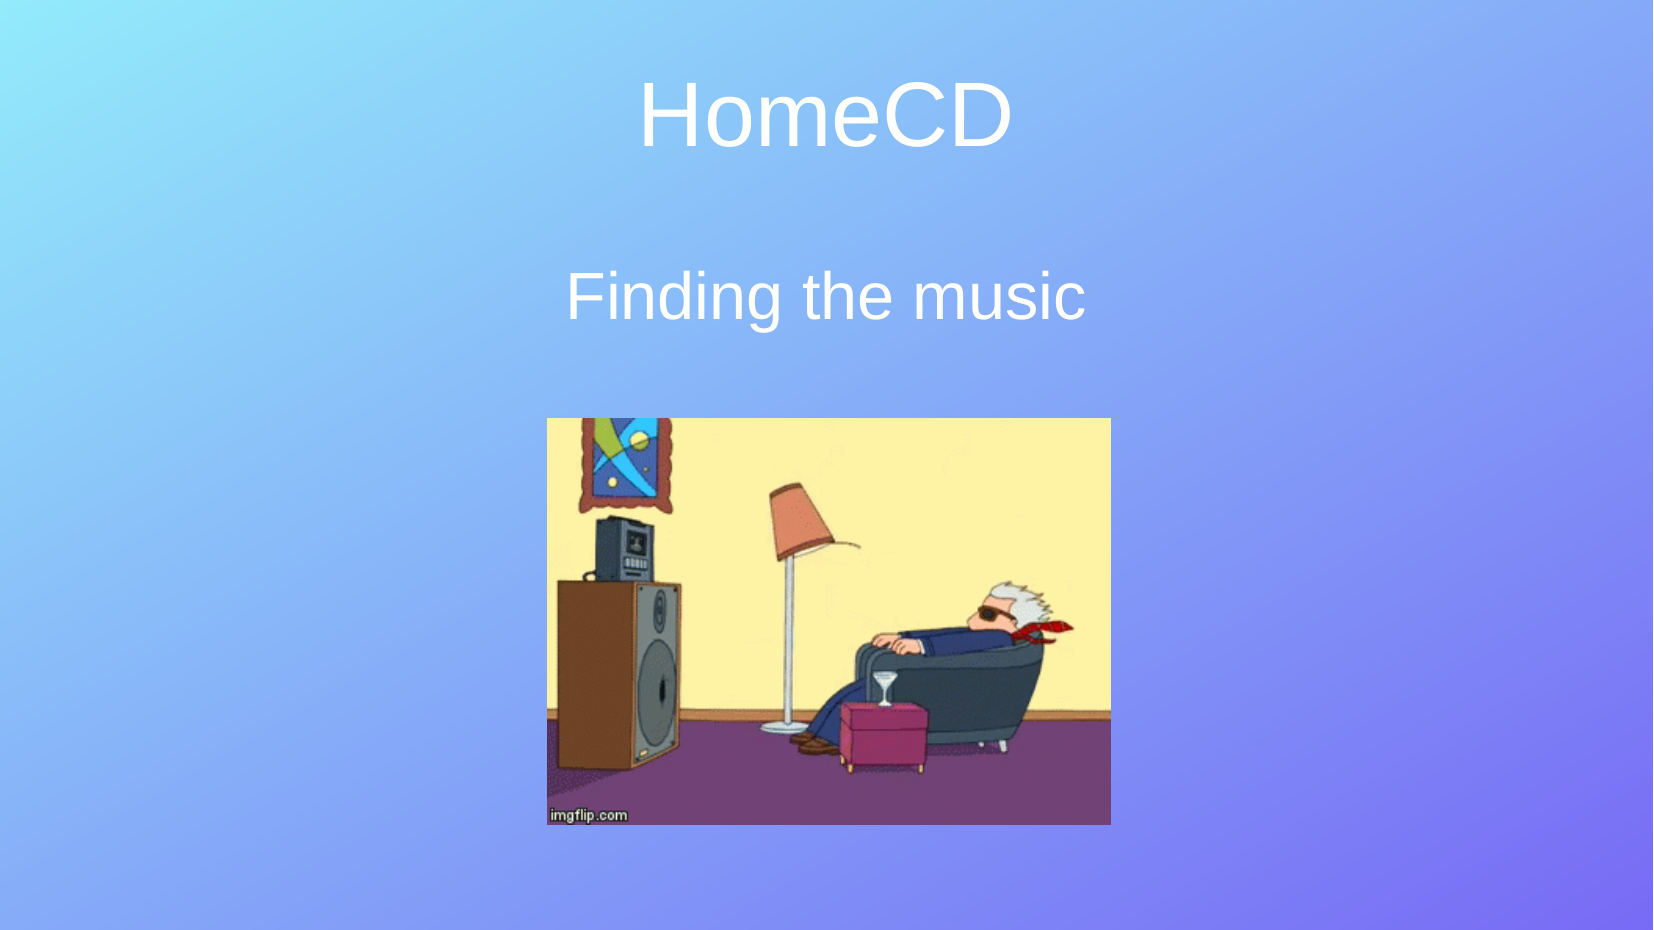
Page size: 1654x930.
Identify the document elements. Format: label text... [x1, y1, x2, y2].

picture [547, 418, 1111, 826]
subtitle Finding the music [82, 217, 1571, 376]
title HomeCD [82, 37, 1571, 193]
